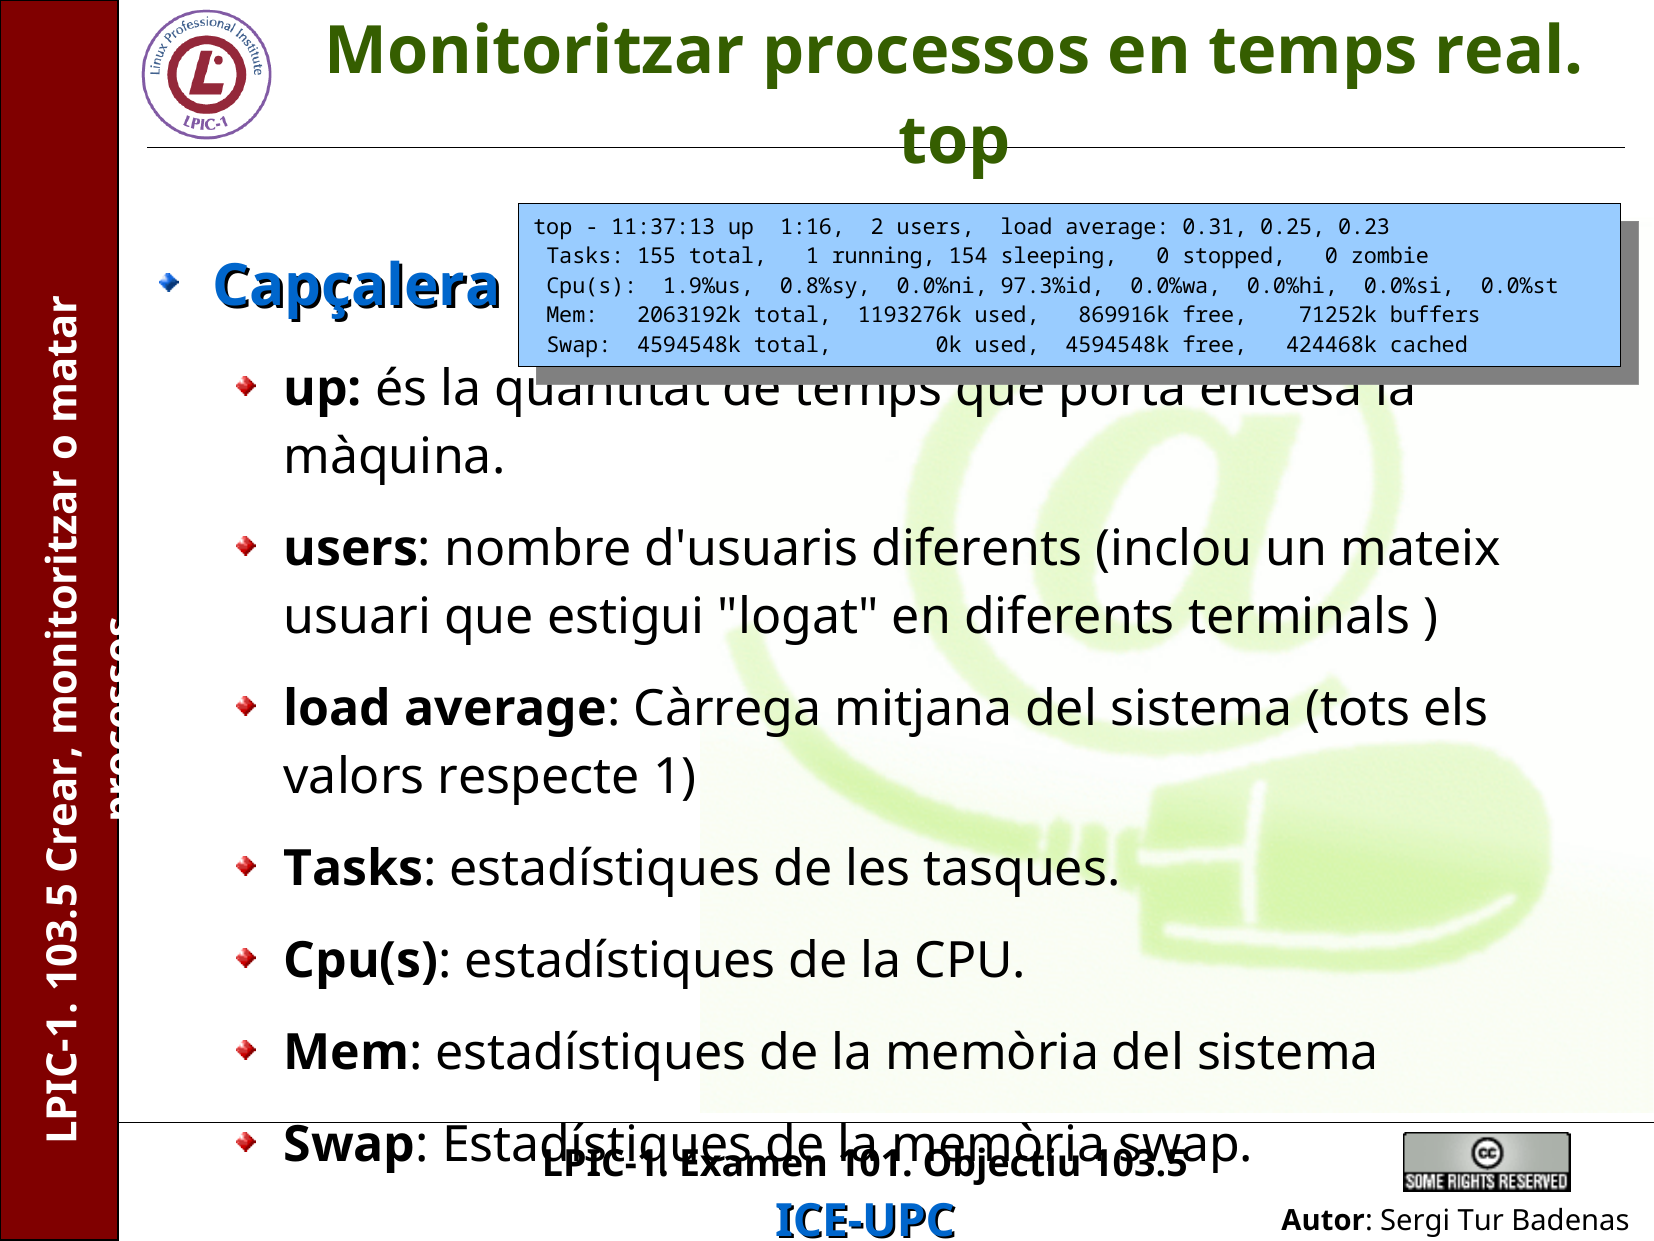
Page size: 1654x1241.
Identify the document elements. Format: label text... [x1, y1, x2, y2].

picture [700, 217, 1654, 1113]
picture [135, 5, 277, 142]
text_box top - 11:37:13 up 1:16, 2 users, load average: 0.31, 0.25, 0.23 Tasks: 155 total, 1 running, 154 sleeping, 0 stopped, 0 zombie Cpu(s): 1.9%us, 0.8%sy, 0.0%ni, 97.3%id, 0.0%wa, 0.0%hi, 0.0%si, 0.0%st Mem: 2063192k total, 1193276k used, 869916k free, 71252k buffers Swap: 4594548k total, 0k used, 4594548k free, 424468k cached [518, 203, 1621, 328]
list Capçalera up: és la quantitat de temps que porta encesa la màquina. users: nombre d'usuaris diferents (inclou un mateix usuari que estigui "logat" en diferents terminals ) load average: Càrrega mitjana del sistema (tots els valors respecte 1) Tasks: estadístiques de les tasques. Cpu(s): estadístiques de la CPU. Mem: estadístiques de la memòria del sistema Swap: Estadístiques de la memòria swap. [141, 242, 1630, 1093]
picture [1403, 1132, 1571, 1192]
title Monitoritzar processos en temps real. top [289, 49, 1620, 137]
picture [236, 1132, 256, 1152]
